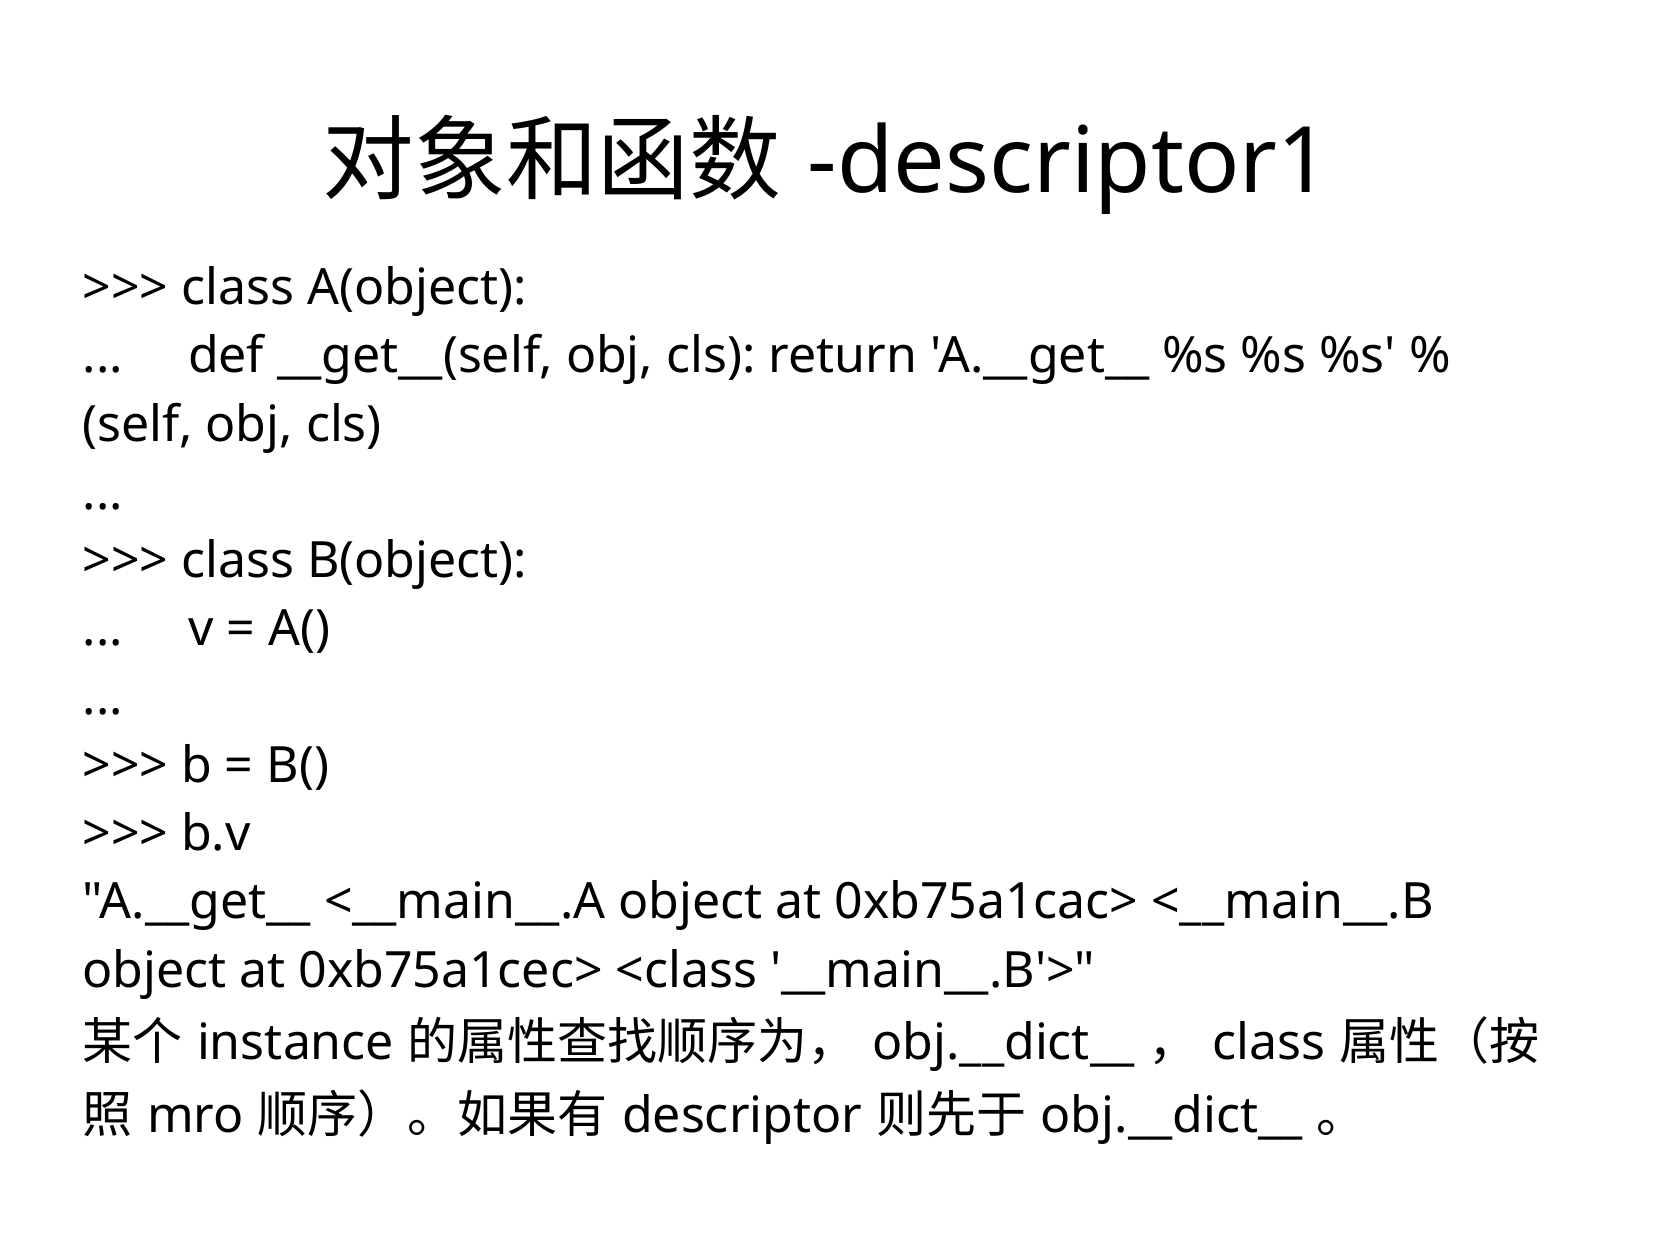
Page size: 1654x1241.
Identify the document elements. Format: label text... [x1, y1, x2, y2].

subtitle >>> class A(object): ... def __get__(self, obj, cls): return 'A.__get__ %s %s %s' % (self, obj, cls) ... >>> class B(object): ... v = A() ... >>> b = B() >>> b.v "A.__get__ <__main__.A object at 0xb75a1cac> <__main__.B object at 0xb75a1cec> <class '__main__.B'>" 某个instance的属性查找顺序为，obj.__dict__，class属性（按照mro顺序）。如果有descriptor则先于obj.__dict__。 [82, 297, 1571, 1102]
title 对象和函数-descriptor1 [82, 56, 1571, 250]
